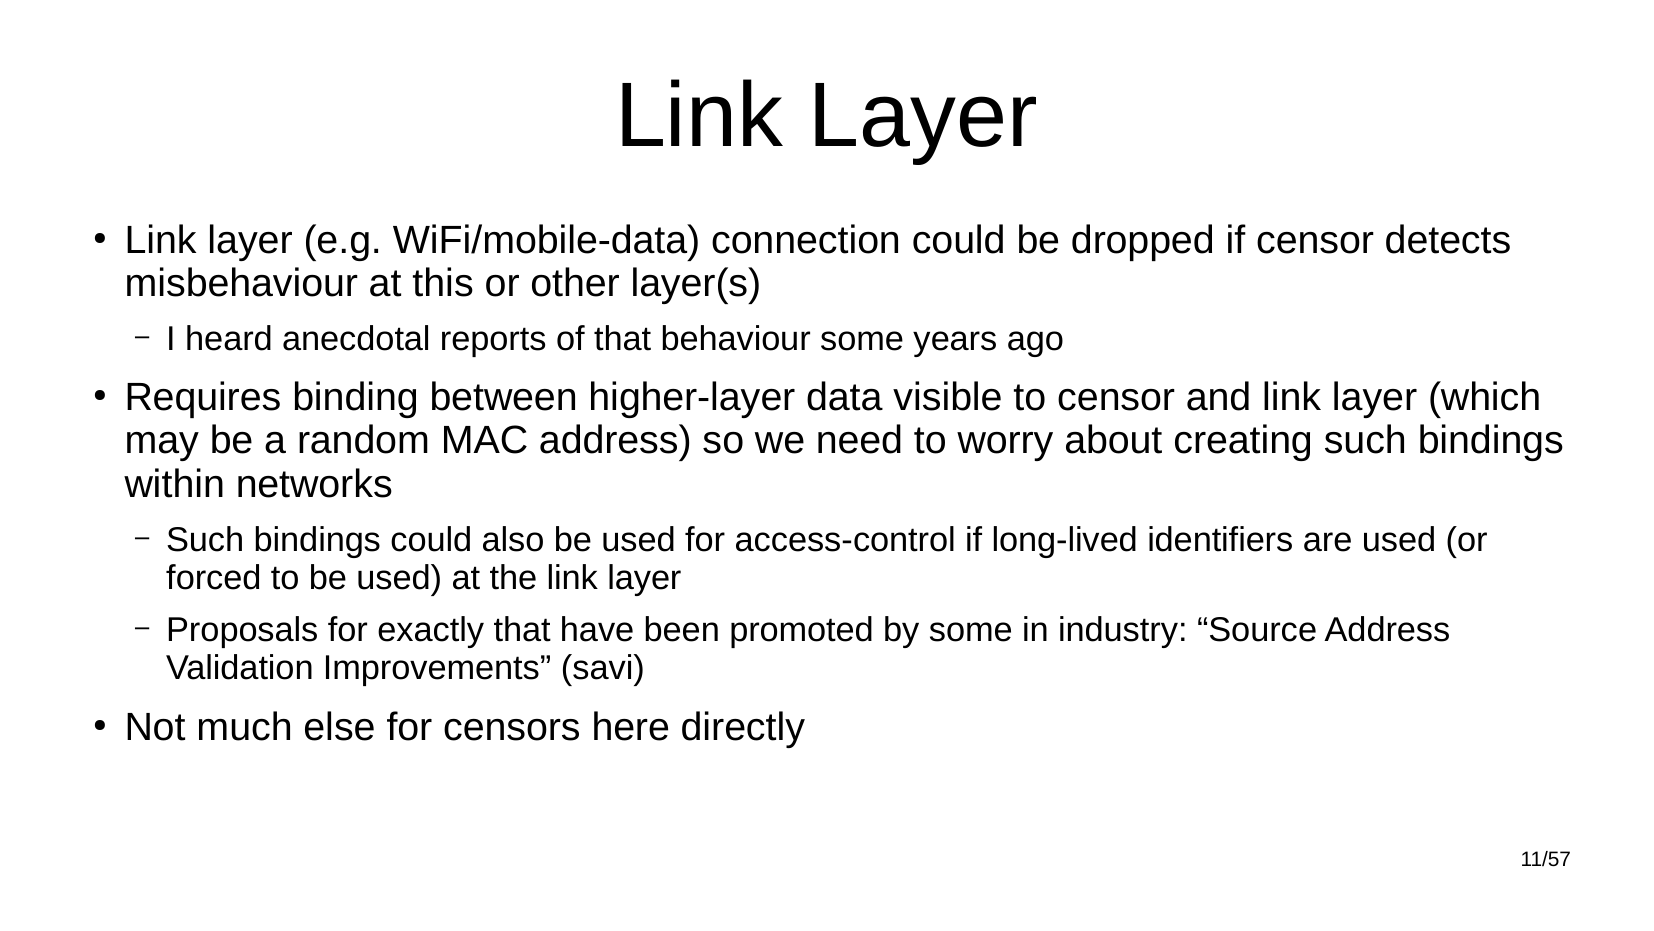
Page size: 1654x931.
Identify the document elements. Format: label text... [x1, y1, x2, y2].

title Link Layer [82, 37, 1571, 193]
list Link layer (e.g. WiFi/mobile-data) connection could be dropped if censor detects misbehaviour at this or other layer(s) I heard anecdotal reports of that behaviour some years ago Requires binding between higher-layer data visible to censor and link layer (which may be a random MAC address) so we need to worry about creating such bindings within networks Such bindings could also be used for access-control if long-lived identifiers are used (or forced to be used) at the link layer Proposals for exactly that have been promoted by some in industry: “Source Address Validation Improvements” (savi) Not much else for censors here directly [82, 217, 1571, 758]
